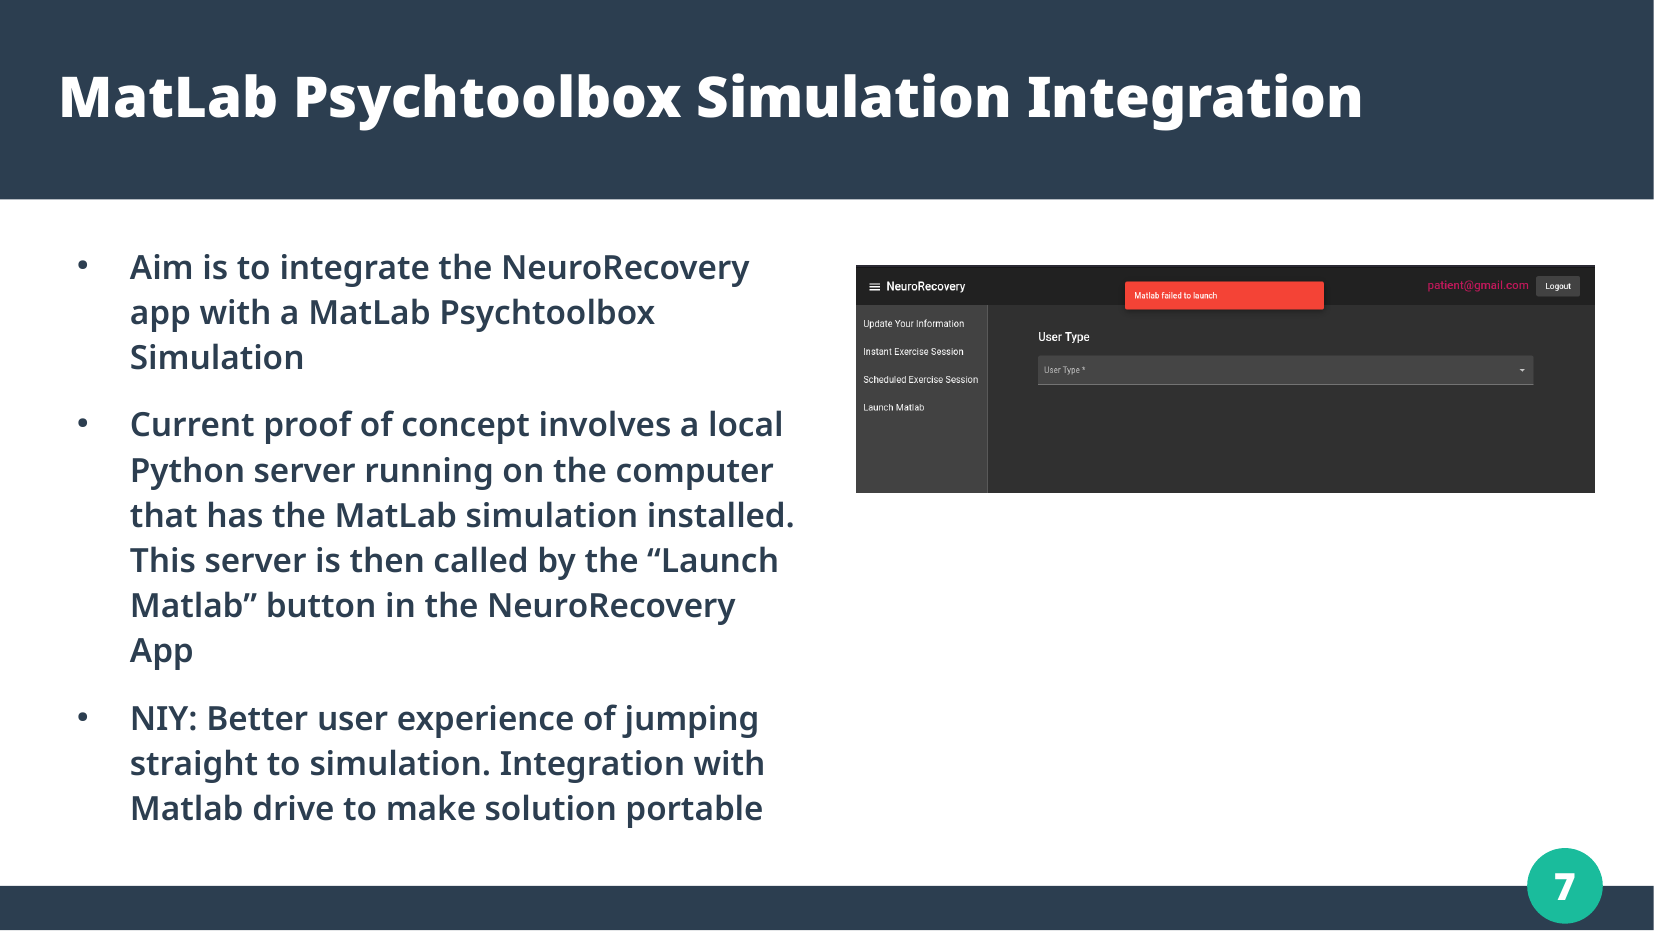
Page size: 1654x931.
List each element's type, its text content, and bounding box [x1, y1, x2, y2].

picture [856, 265, 1595, 493]
list Aim is to integrate the NeuroRecovery app with a MatLab Psychtoolbox Simulation Current proof of concept involves a local Python server running on the computer that has the MatLab simulation installed. This server is then called by the “Launch Matlab” button in the NeuroRecovery App NIY: Better user experience of jumping straight to simulation. Integration with Matlab drive to make solution portable [59, 243, 798, 864]
title MatLab Psychtoolbox Simulation Integration [59, 37, 1595, 155]
